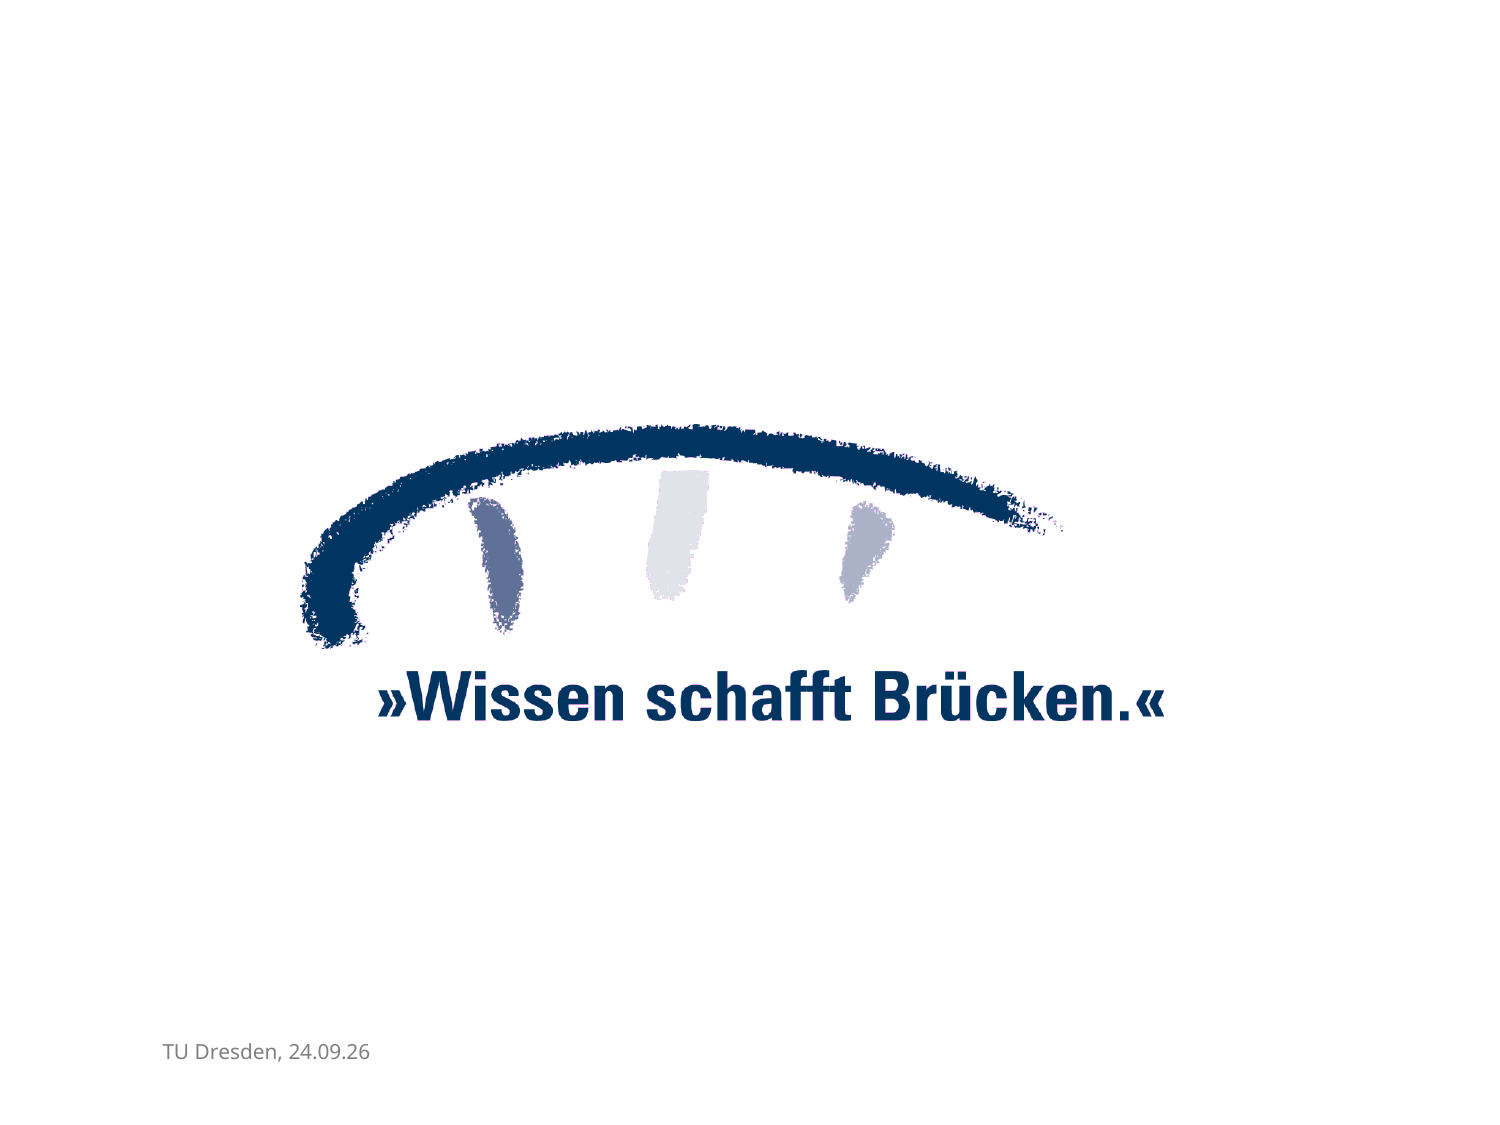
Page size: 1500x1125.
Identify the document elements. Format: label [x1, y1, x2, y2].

picture [300, 424, 1164, 721]
